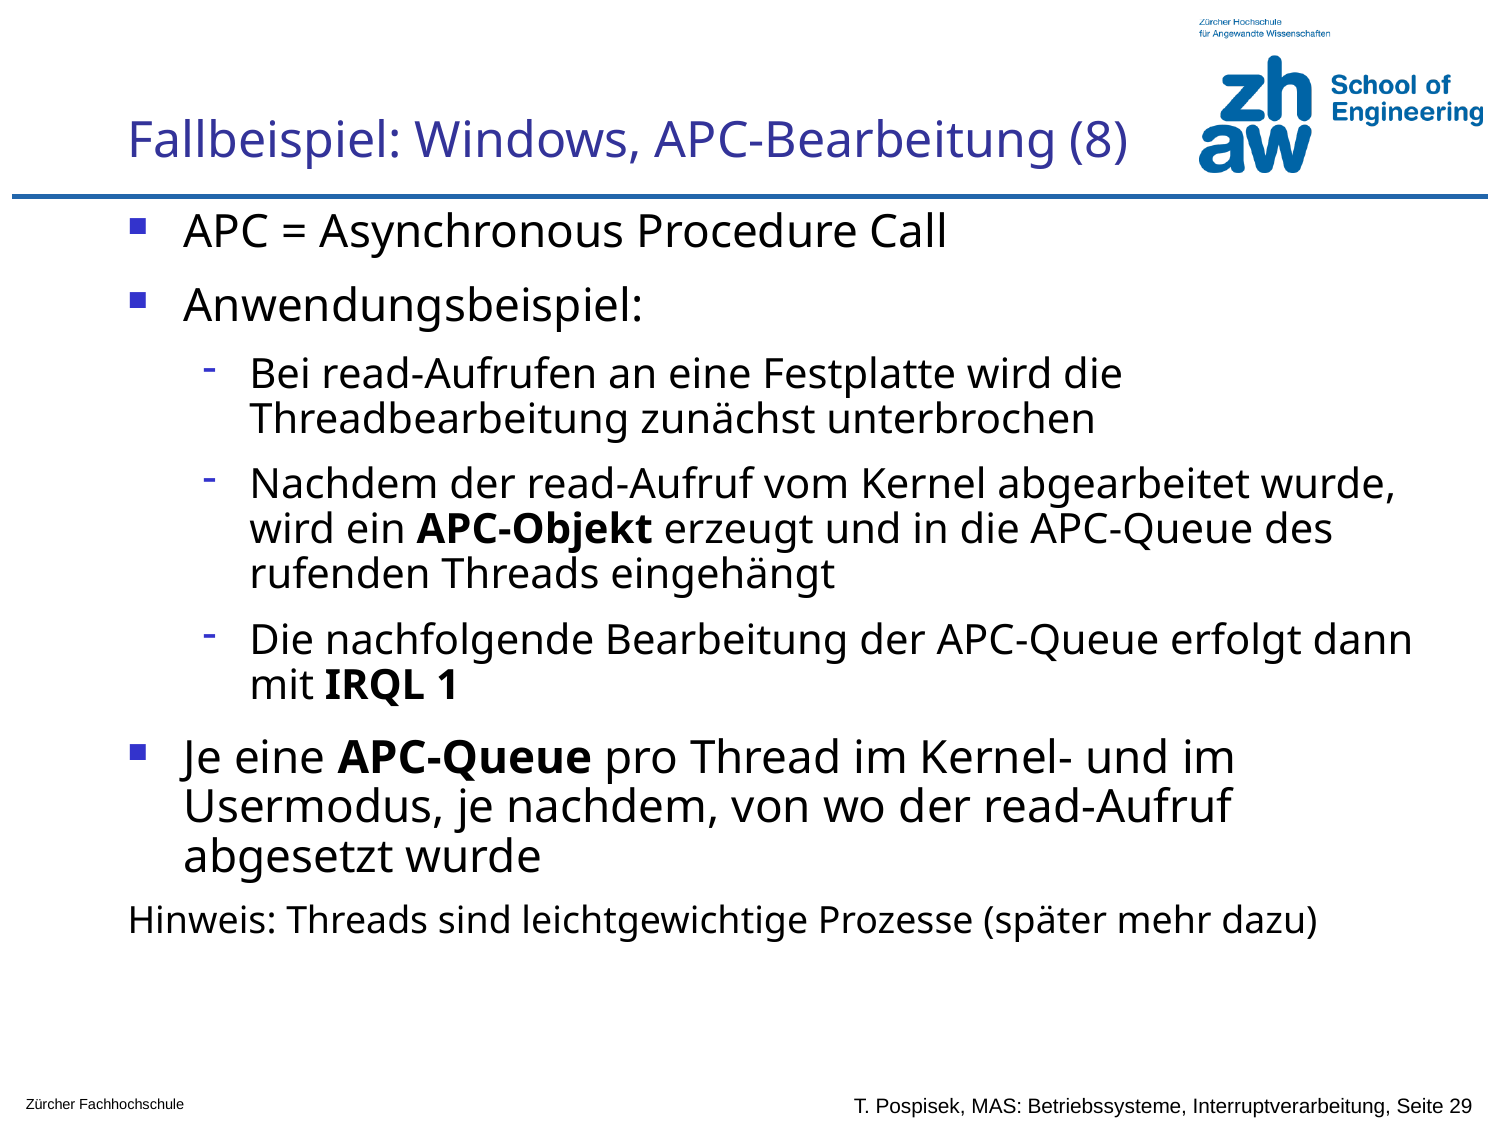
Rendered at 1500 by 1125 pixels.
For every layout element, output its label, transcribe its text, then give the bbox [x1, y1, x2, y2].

title Fallbeispiel: Windows, APC-Bearbeitung (8) [112, 50, 1182, 175]
list APC = Asynchronous Procedure Call Anwendungsbeispiel: Bei read-Aufrufen an eine Festplatte wird die Threadbearbeitung zunächst unterbrochen Nachdem der read-Aufruf vom Kernel abgearbeitet wurde, wird ein APC-Objekt erzeugt und in die APC-Queue des rufenden Threads eingehängt Die nachfolgende Bearbeitung der APC-Queue erfolgt dann mit IRQL 1 Je eine APC-Queue pro Thread im Kernel- und im Usermodus, je nachdem, von wo der read-Aufruf abgesetzt wurde Hinweis: Threads sind leichtgewichtige Prozesse (später mehr dazu) [112, 200, 1430, 905]
picture [1199, 19, 1483, 173]
